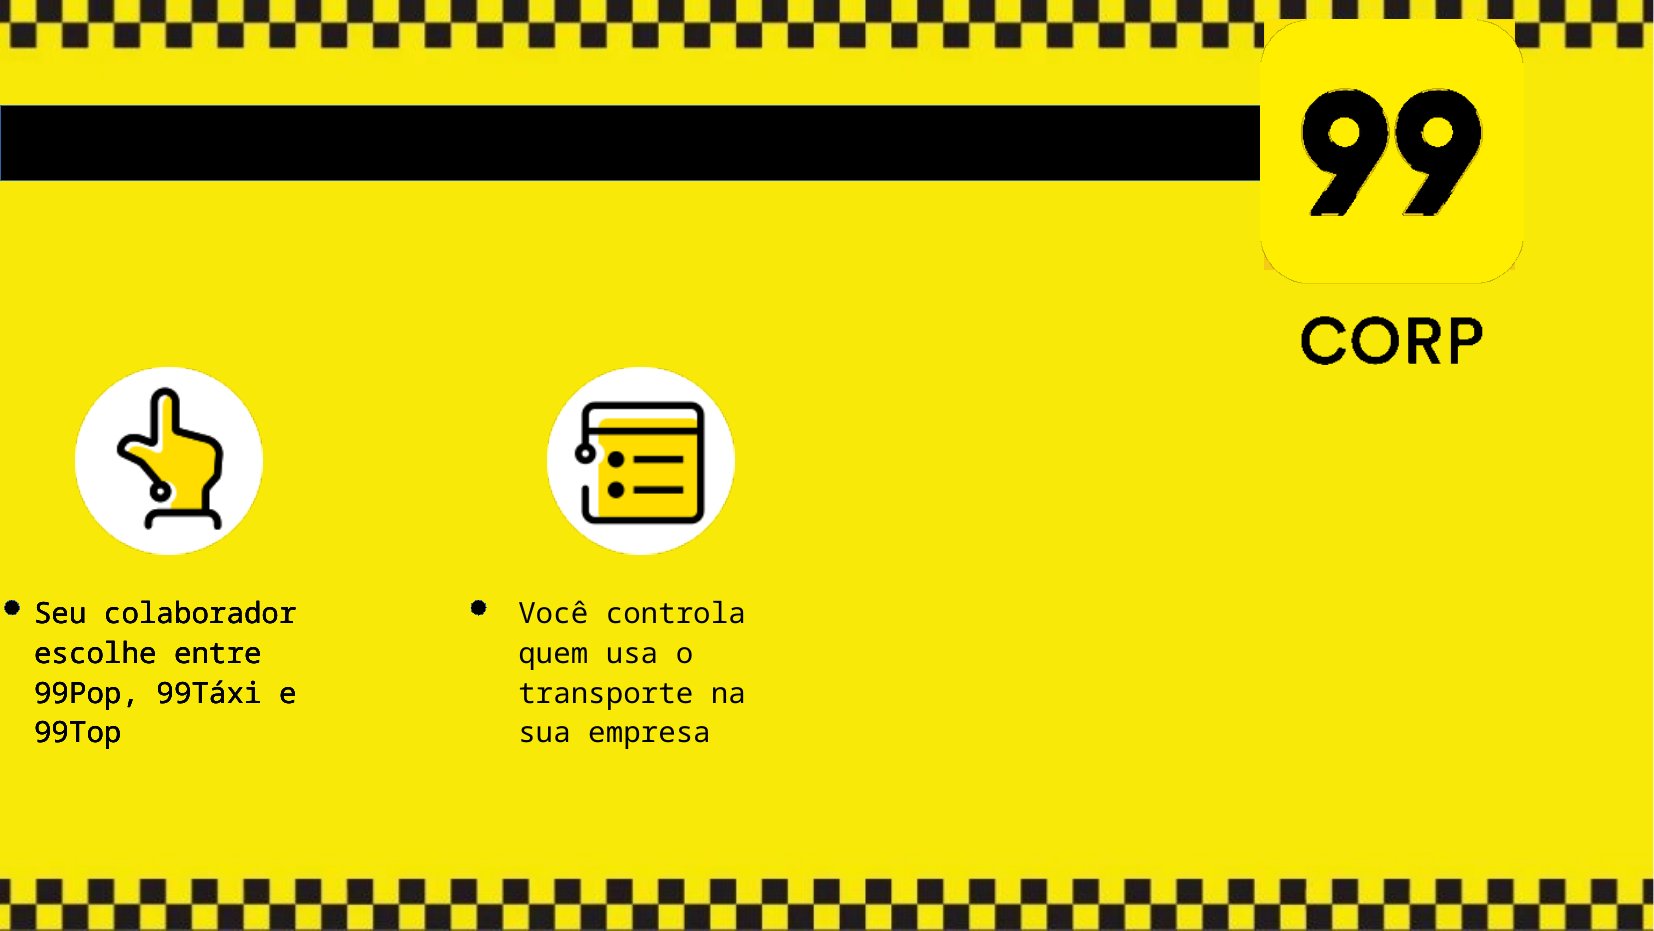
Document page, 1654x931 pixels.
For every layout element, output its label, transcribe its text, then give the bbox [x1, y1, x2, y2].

text_box Você controla quem usa o transporte na sua empresa [503, 585, 800, 747]
text_box [470, 600, 487, 616]
text_box [0, 105, 1260, 181]
text_box [4, 600, 19, 616]
picture [0, 0, 1654, 931]
text_box Seu colaborador escolhe entre 99Pop, 99Táxi e 99Top [19, 585, 316, 747]
